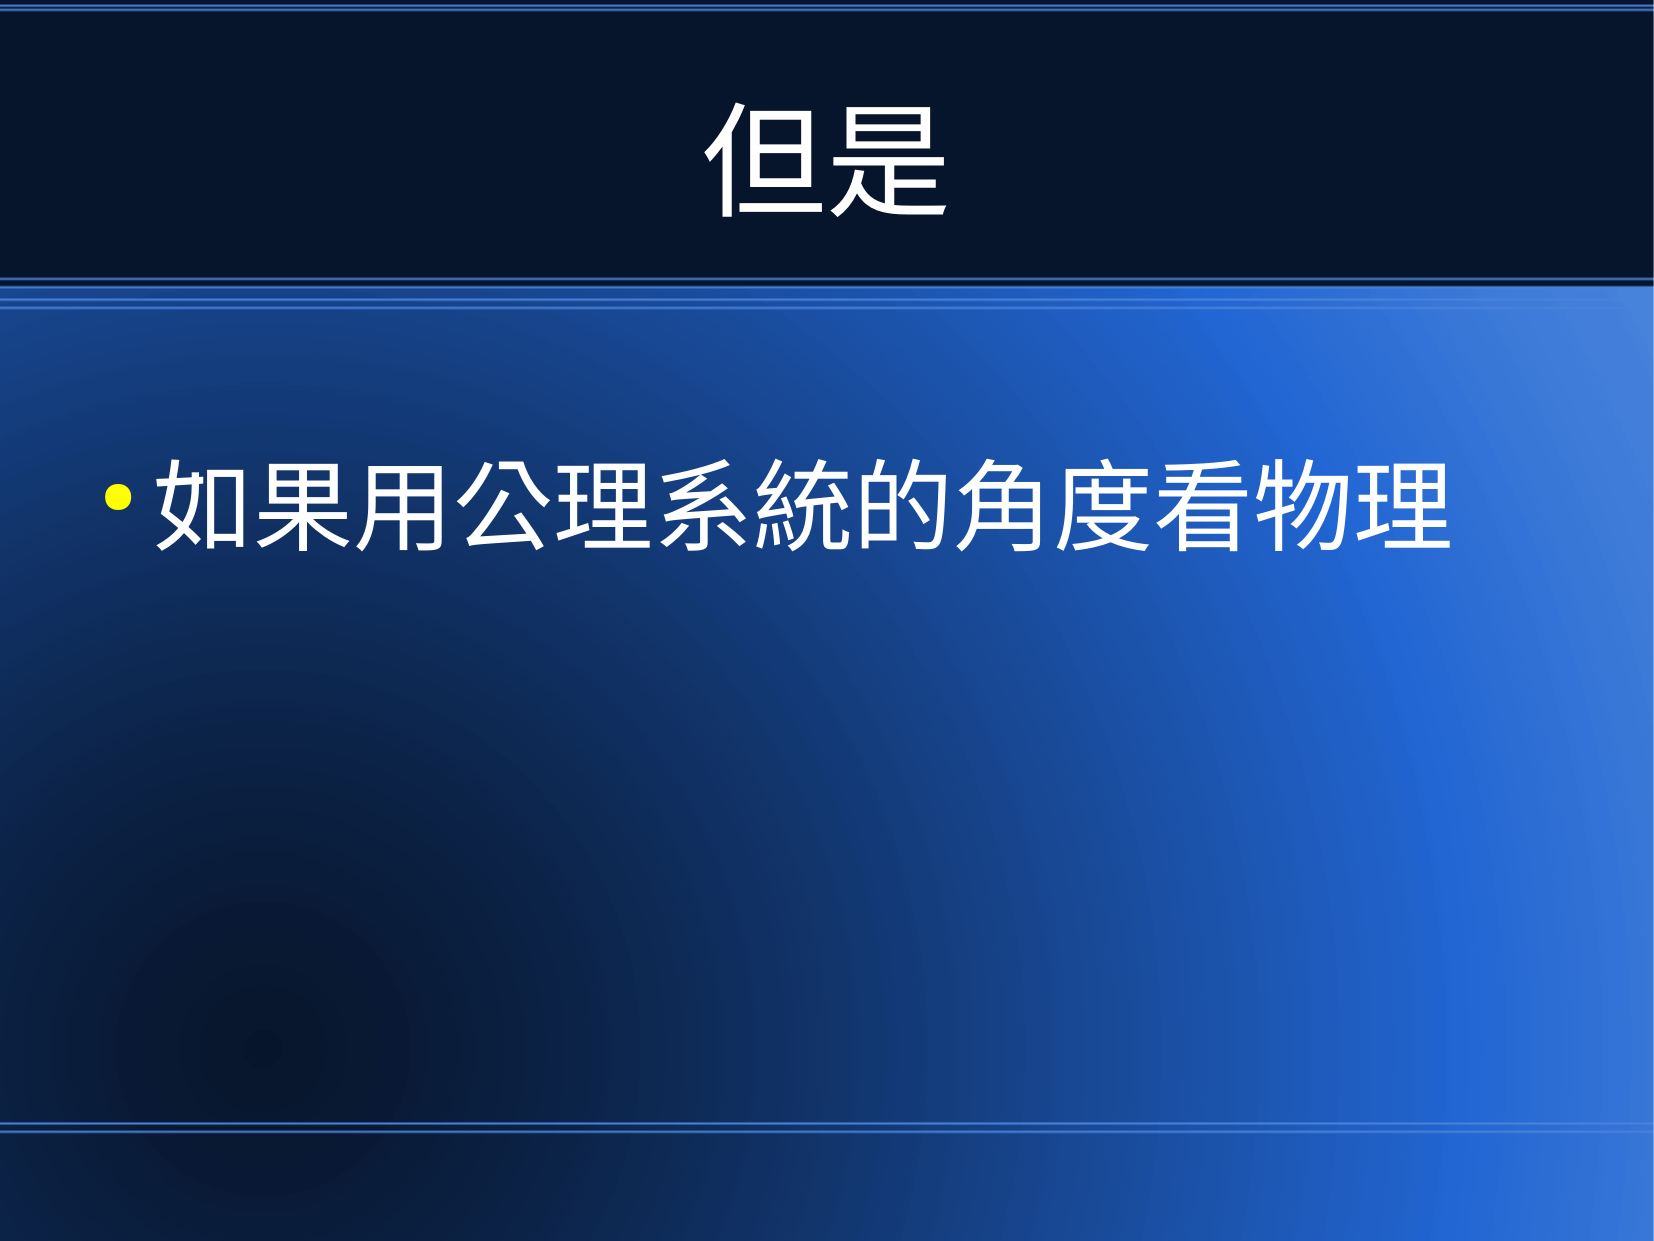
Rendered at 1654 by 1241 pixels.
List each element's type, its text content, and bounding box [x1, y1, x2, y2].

title 但是 [82, 49, 1571, 257]
list 如果用公理系統的角度看物理 [82, 355, 1571, 1241]
picture [0, 0, 1654, 1241]
